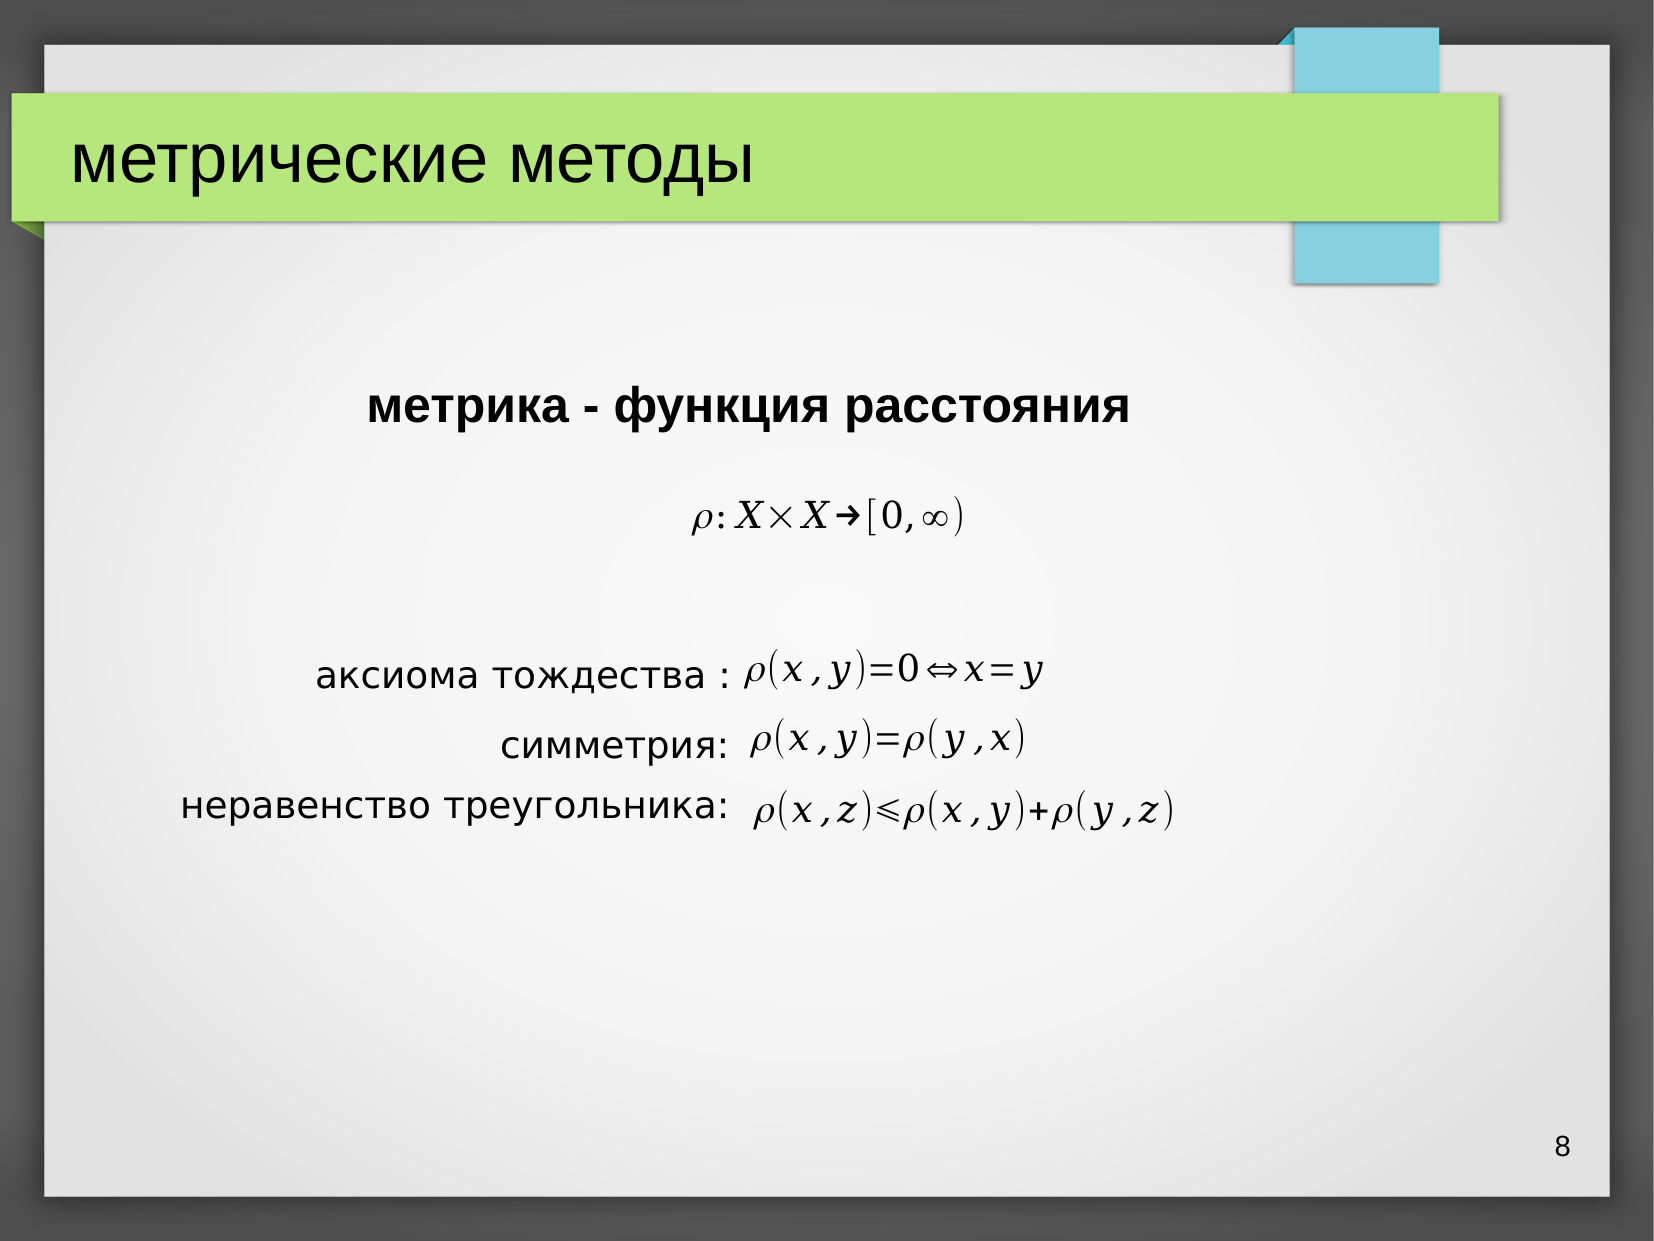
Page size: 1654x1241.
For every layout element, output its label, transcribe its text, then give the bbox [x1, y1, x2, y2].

subtitle метрика - функция расстояния [366, 366, 1252, 446]
text_box неравенство треугольника: [153, 776, 768, 847]
chart [768, 787, 1182, 834]
chart [685, 493, 971, 540]
picture [0, 0, 1654, 1241]
text_box аксиома тождества : [300, 645, 757, 705]
chart [757, 646, 1052, 693]
title метрические методы [70, 118, 1205, 199]
chart [756, 716, 1033, 762]
text_box симметрия: [485, 716, 756, 775]
